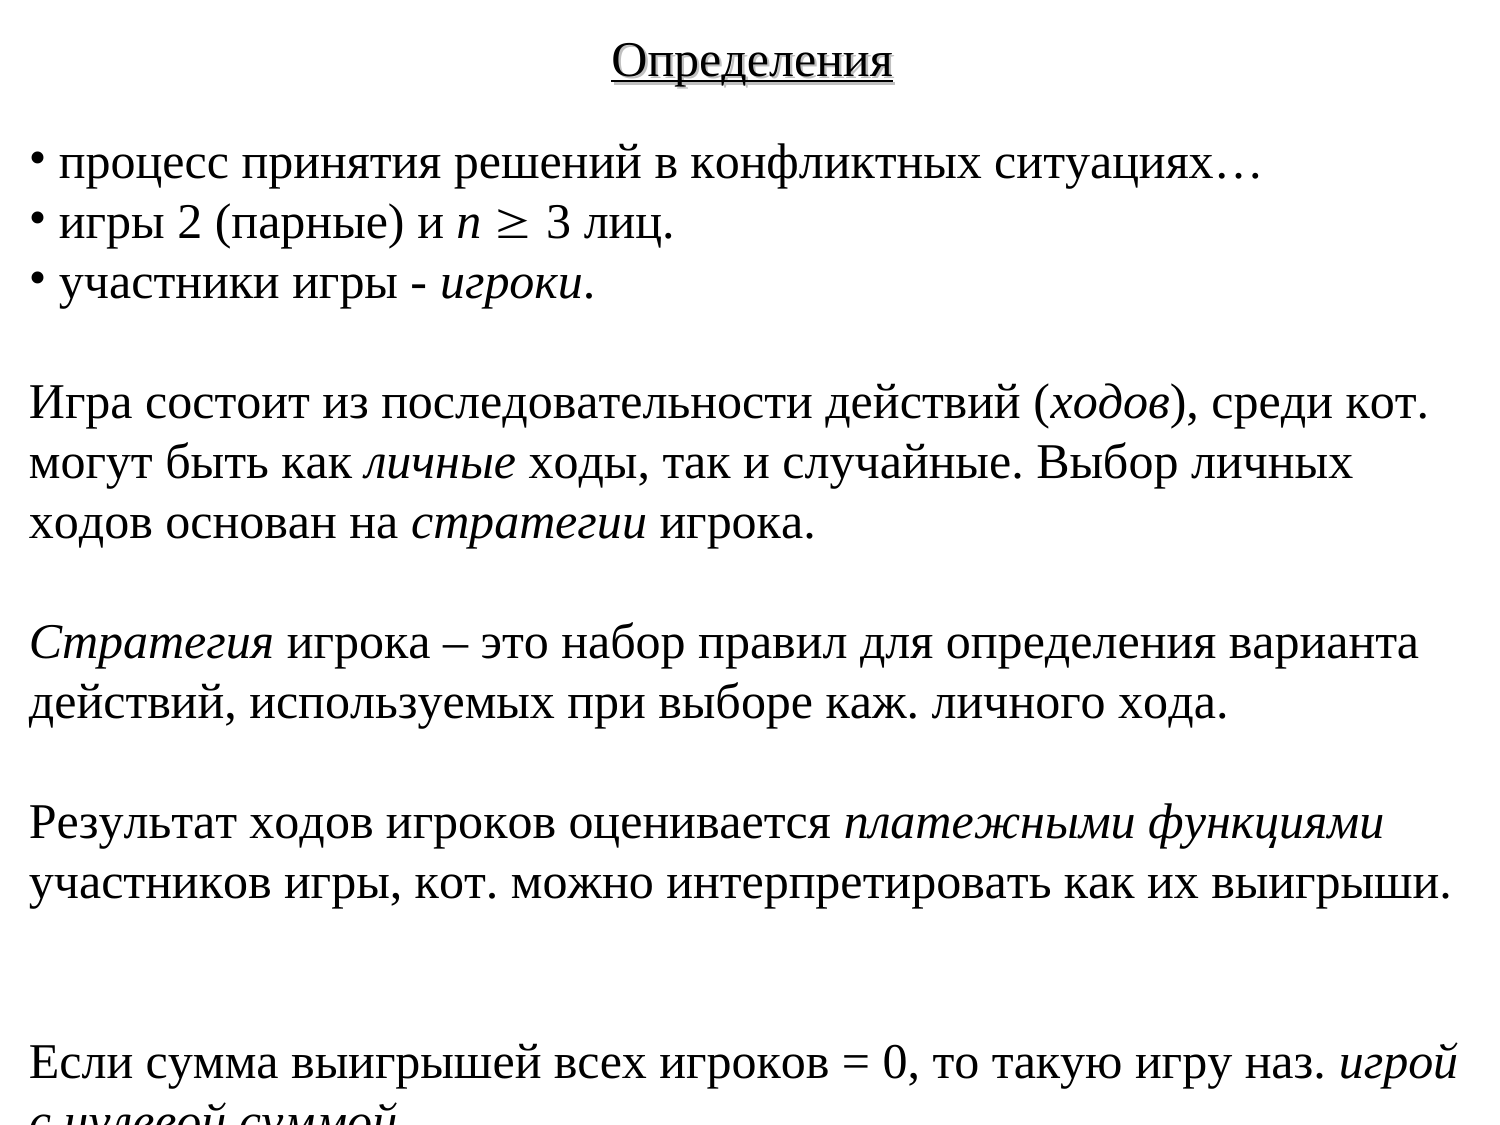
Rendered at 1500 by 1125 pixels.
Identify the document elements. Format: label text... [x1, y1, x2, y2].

text_box Определения [596, 18, 908, 95]
text_box процесс принятия решений в конфликтных ситуациях… игры 2 (парные) и n  3 лиц. участники игры - игроки. Игра состоит из последовательности действий (ходов), среди кот. могут быть как личные ходы, так и случайные. Выбор личных ходов основан на стратегии игрока. Стратегия игрока – это набор правил для определения варианта действий, используемых при выборе каж. личного хода. Результат ходов игроков оценивается платежными функциями участников игры, кот. можно интерпретировать как их выигрыши. Если сумма выигрышей всех игроков = 0, то такую игру наз. игрой с нулевой суммой. [14, 120, 1483, 1125]
